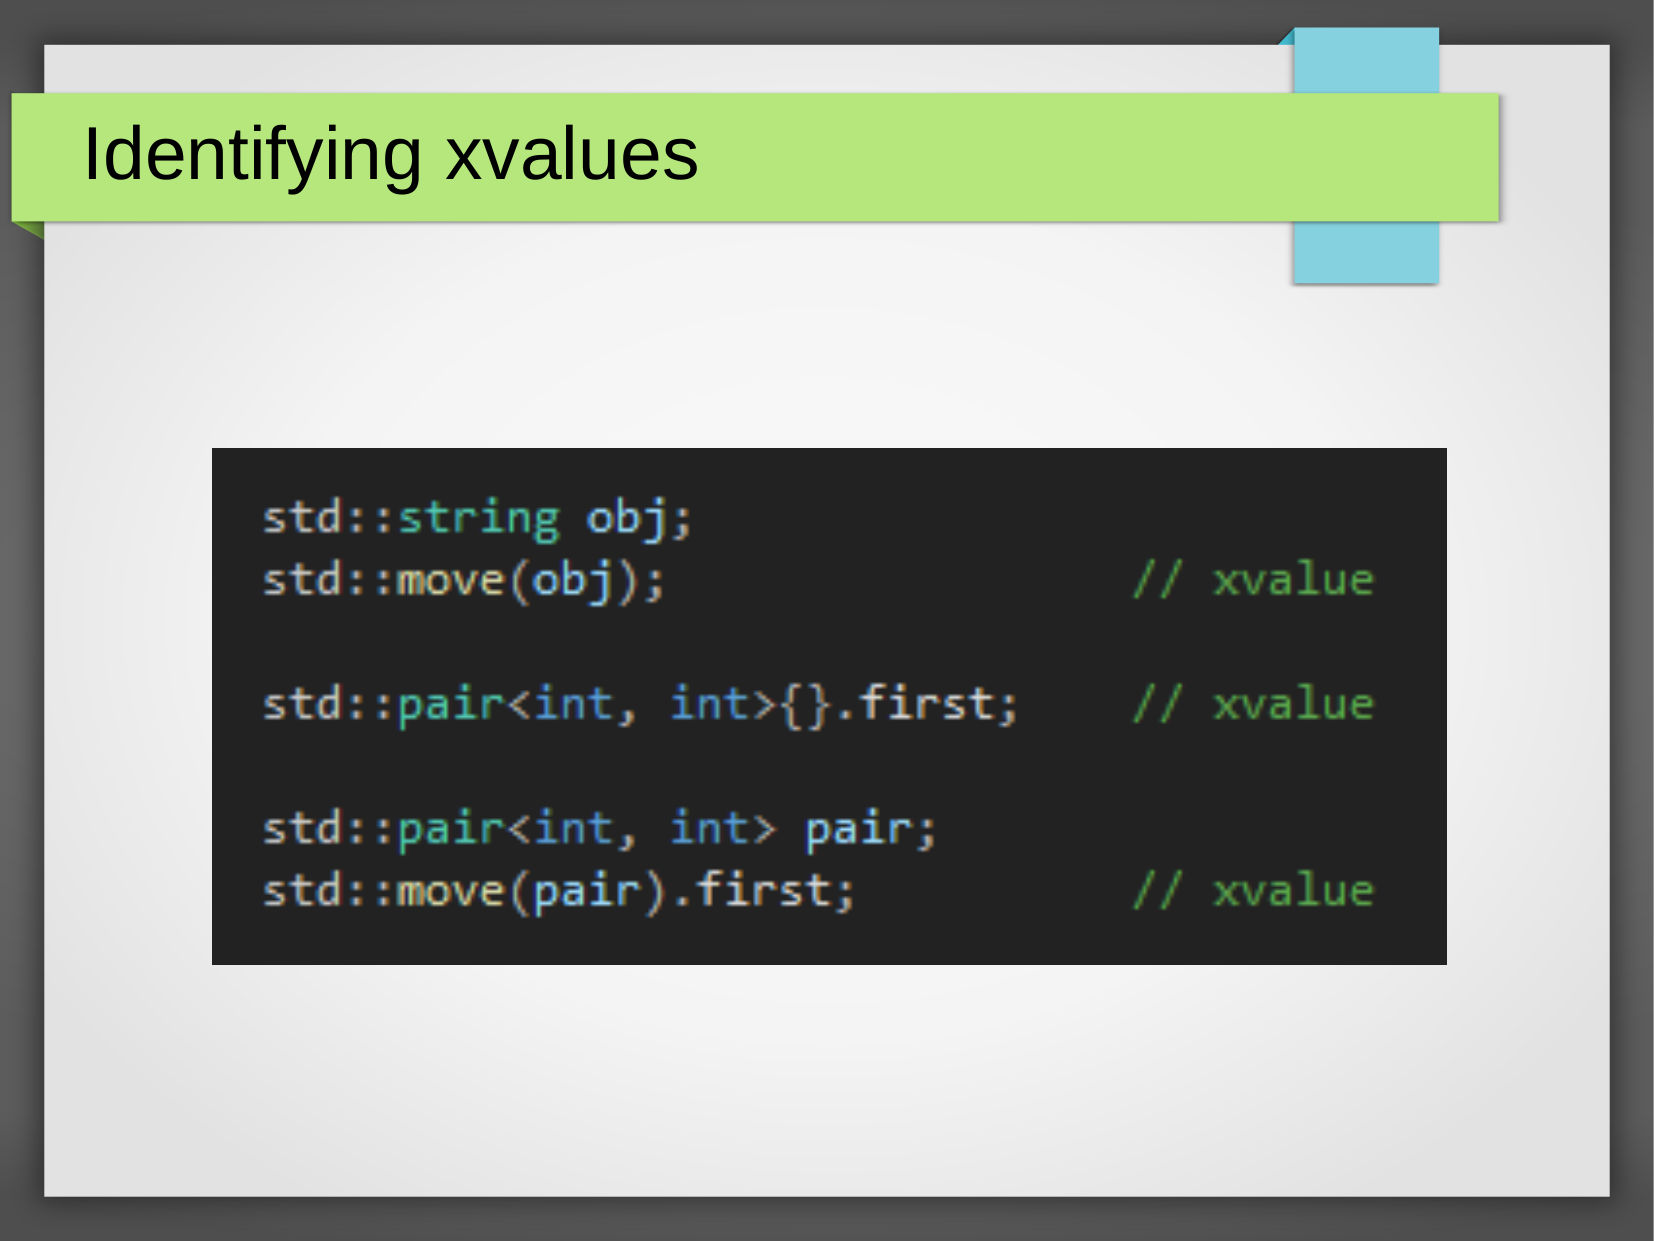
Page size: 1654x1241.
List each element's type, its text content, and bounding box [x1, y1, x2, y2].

title Identifying xvalues [82, 94, 1264, 213]
picture [0, 0, 1654, 1241]
